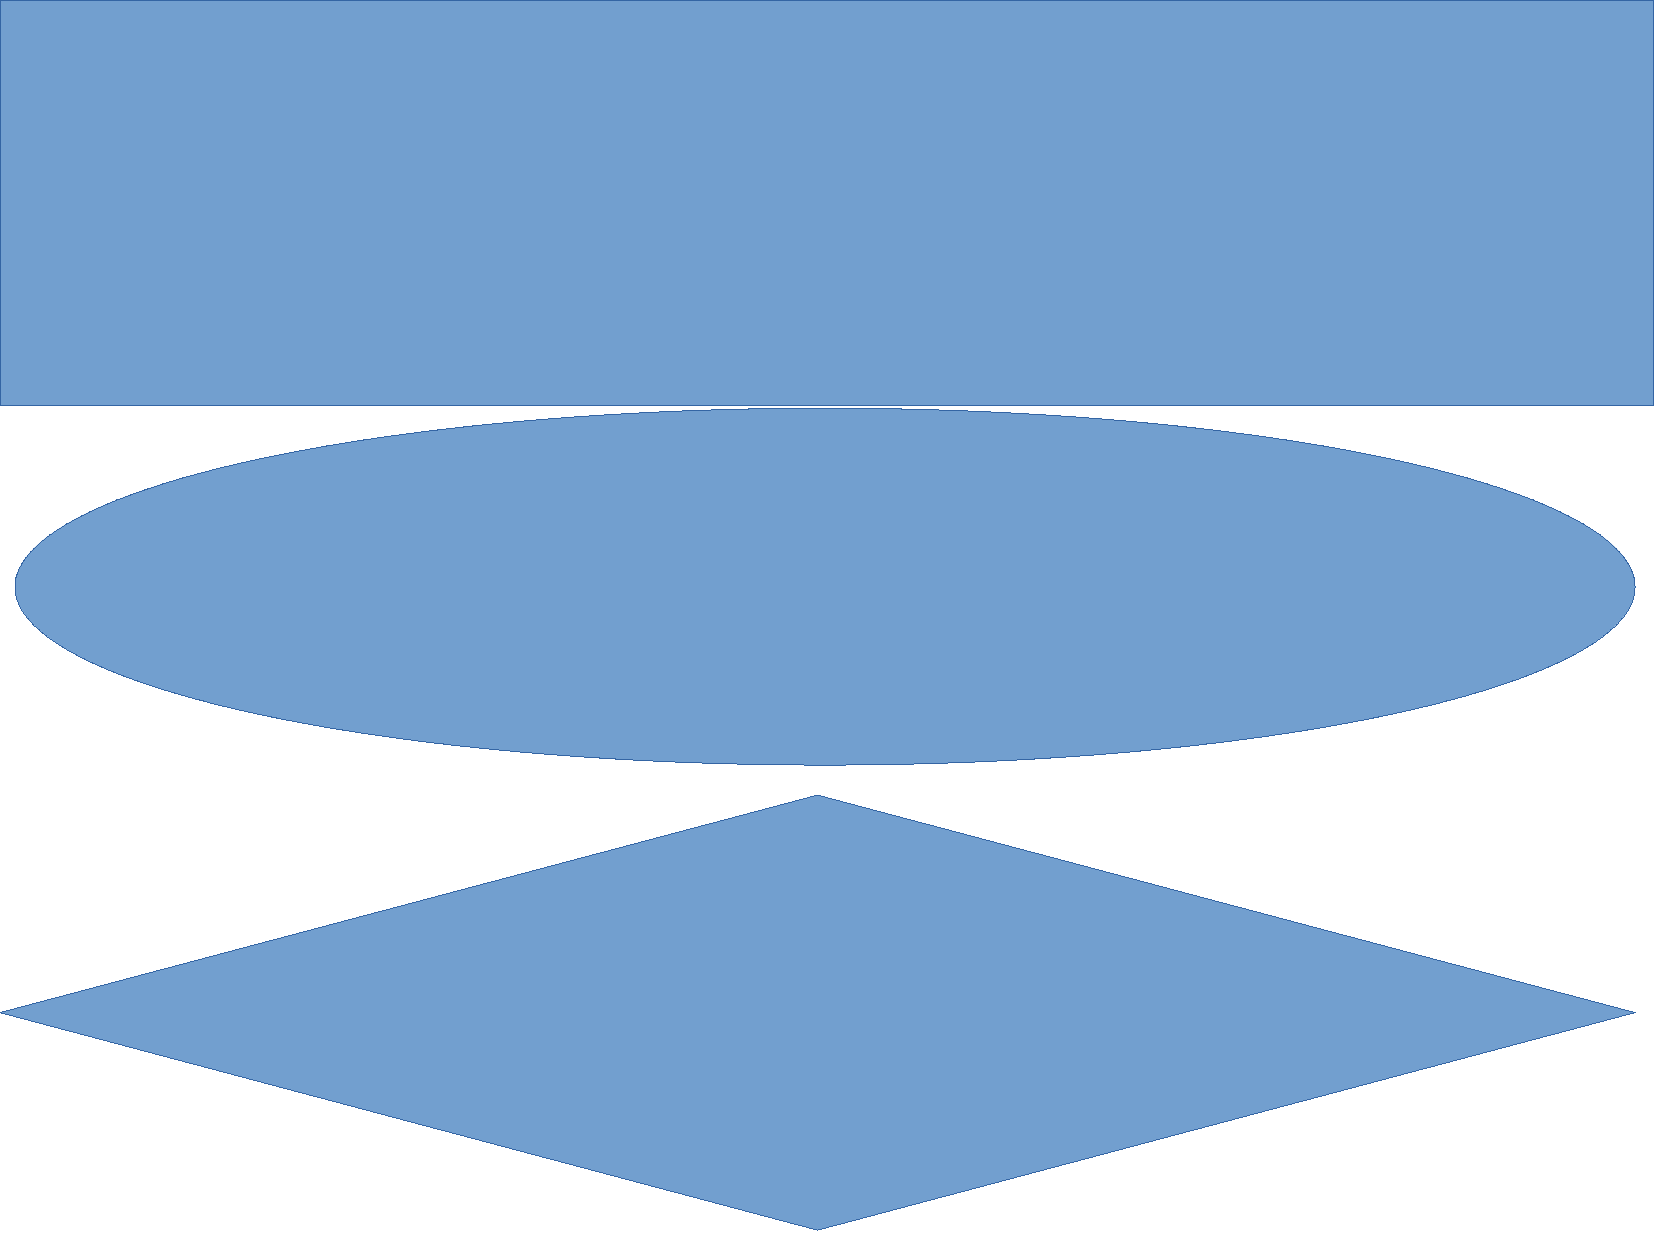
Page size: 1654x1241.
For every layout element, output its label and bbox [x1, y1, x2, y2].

text_box [0, 795, 1636, 1231]
text_box [15, 408, 1636, 766]
text_box [0, 0, 1654, 406]
